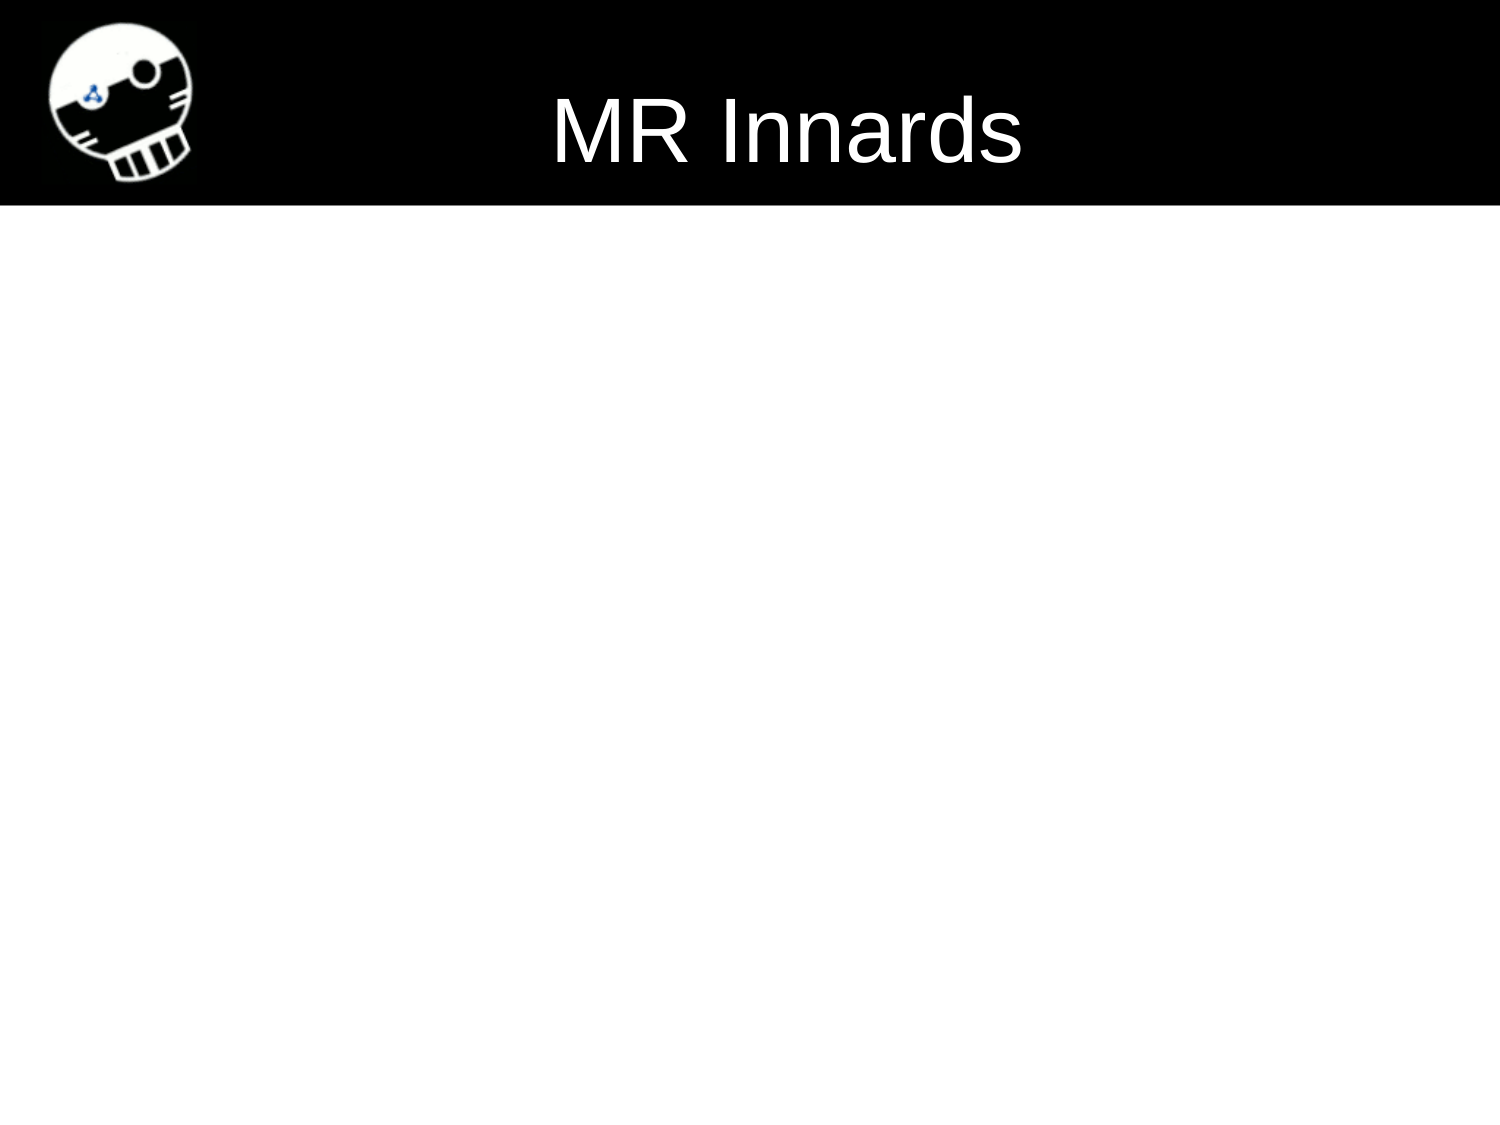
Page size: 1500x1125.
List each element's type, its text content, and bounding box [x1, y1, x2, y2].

picture [0, 0, 1500, 1125]
title MR Innards [150, 37, 1426, 225]
